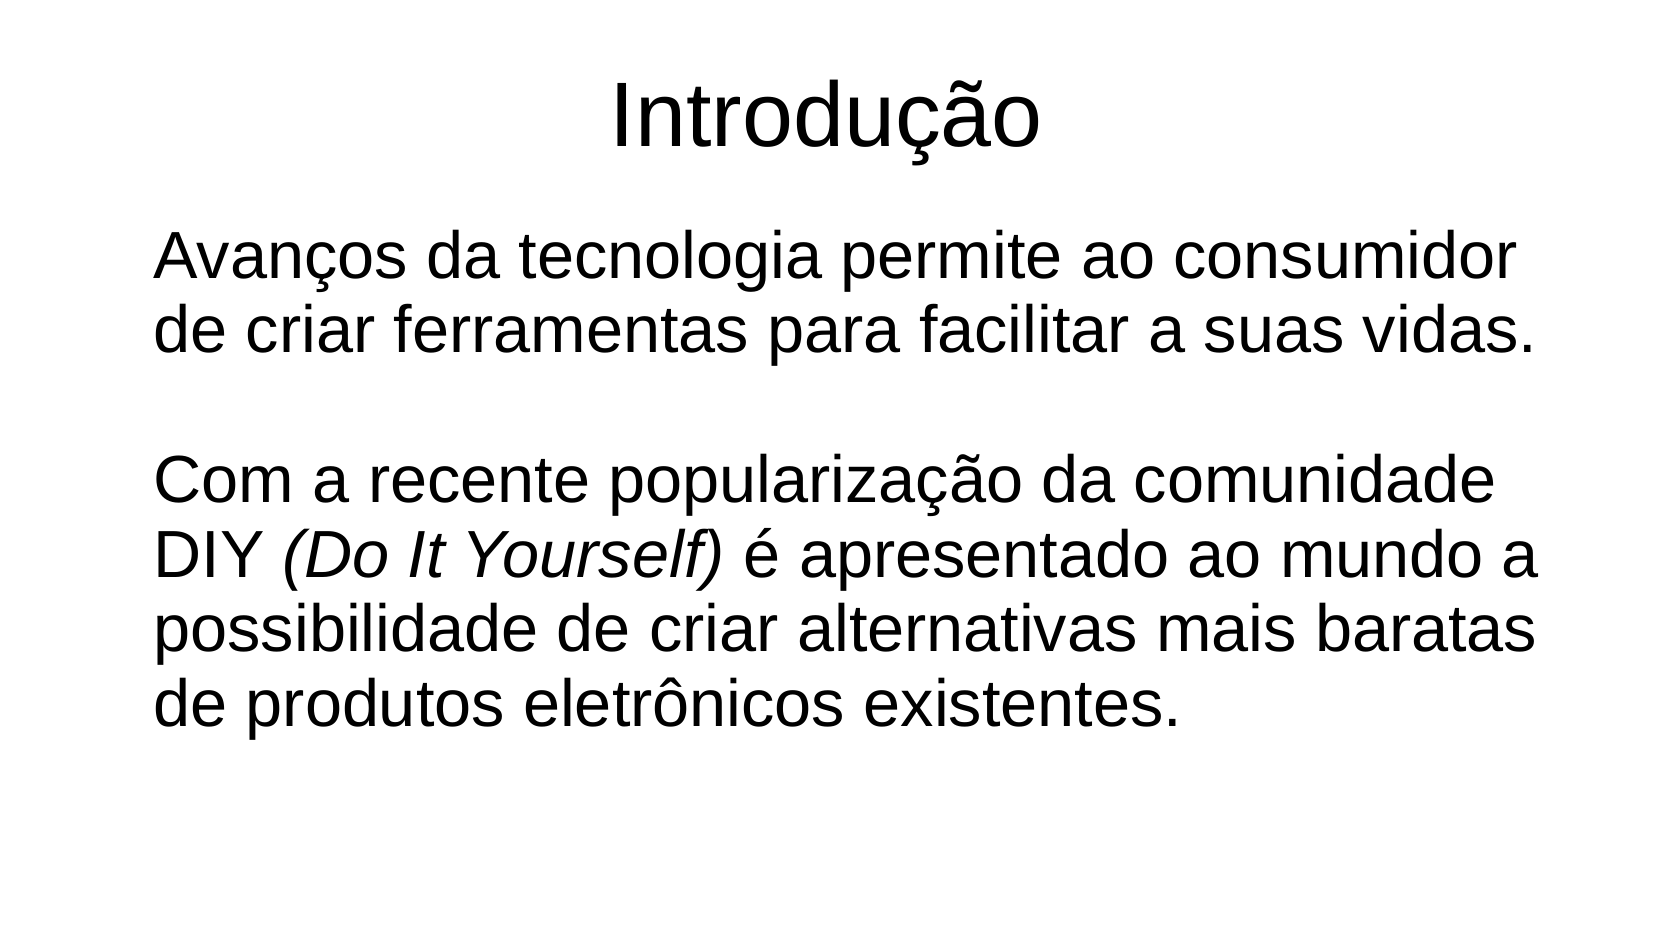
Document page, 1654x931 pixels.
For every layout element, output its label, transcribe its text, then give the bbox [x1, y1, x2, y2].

title Introdução [82, 37, 1571, 193]
list Avanços da tecnologia permite ao consumidor de criar ferramentas para facilitar a suas vidas. Com a recente popularização da comunidade DIY (Do It Yourself) é apresentado ao mundo a possibilidade de criar alternativas mais baratas de produtos eletrônicos existentes. [82, 217, 1571, 758]
